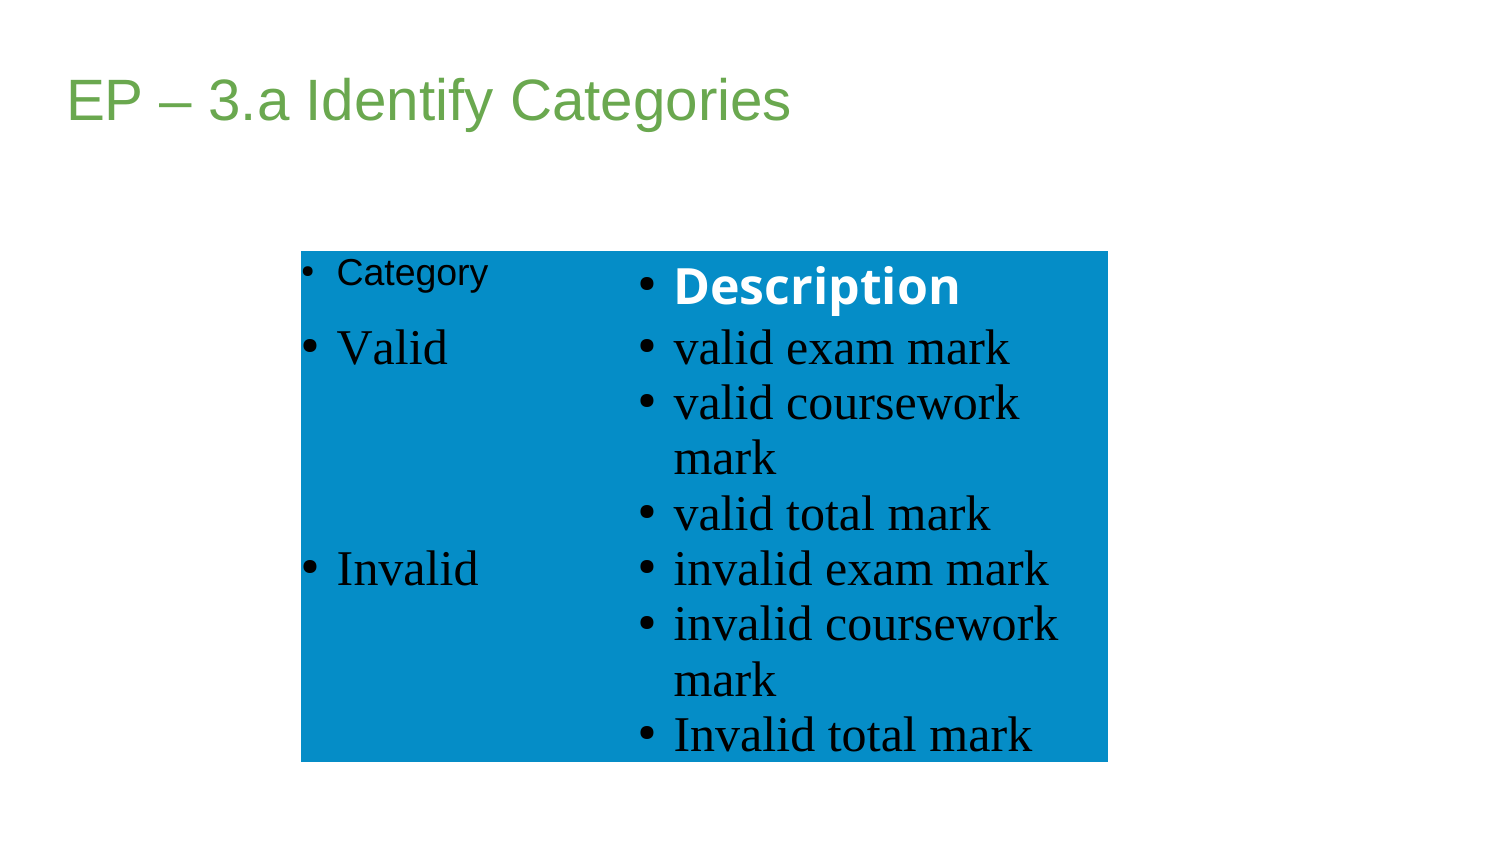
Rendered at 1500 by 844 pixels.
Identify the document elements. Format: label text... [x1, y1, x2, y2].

table_cell Invalid total mark [638, 707, 1108, 762]
title EP – 3.a Identify Categories [51, 47, 1449, 142]
table_cell invalid exam mark [638, 541, 1108, 596]
table_cell valid coursework mark [638, 375, 1108, 486]
table_cell valid exam mark [638, 320, 1108, 375]
table_cell Invalid [301, 541, 638, 596]
table_header Description [638, 251, 1108, 320]
table_header Category [301, 251, 638, 320]
table_cell [301, 707, 638, 762]
table_cell Valid [301, 320, 638, 375]
table_cell [301, 486, 638, 541]
table_cell valid total mark [638, 486, 1108, 541]
table_cell [301, 375, 638, 486]
table_cell [301, 596, 638, 707]
table_cell invalid coursework mark [638, 596, 1108, 707]
